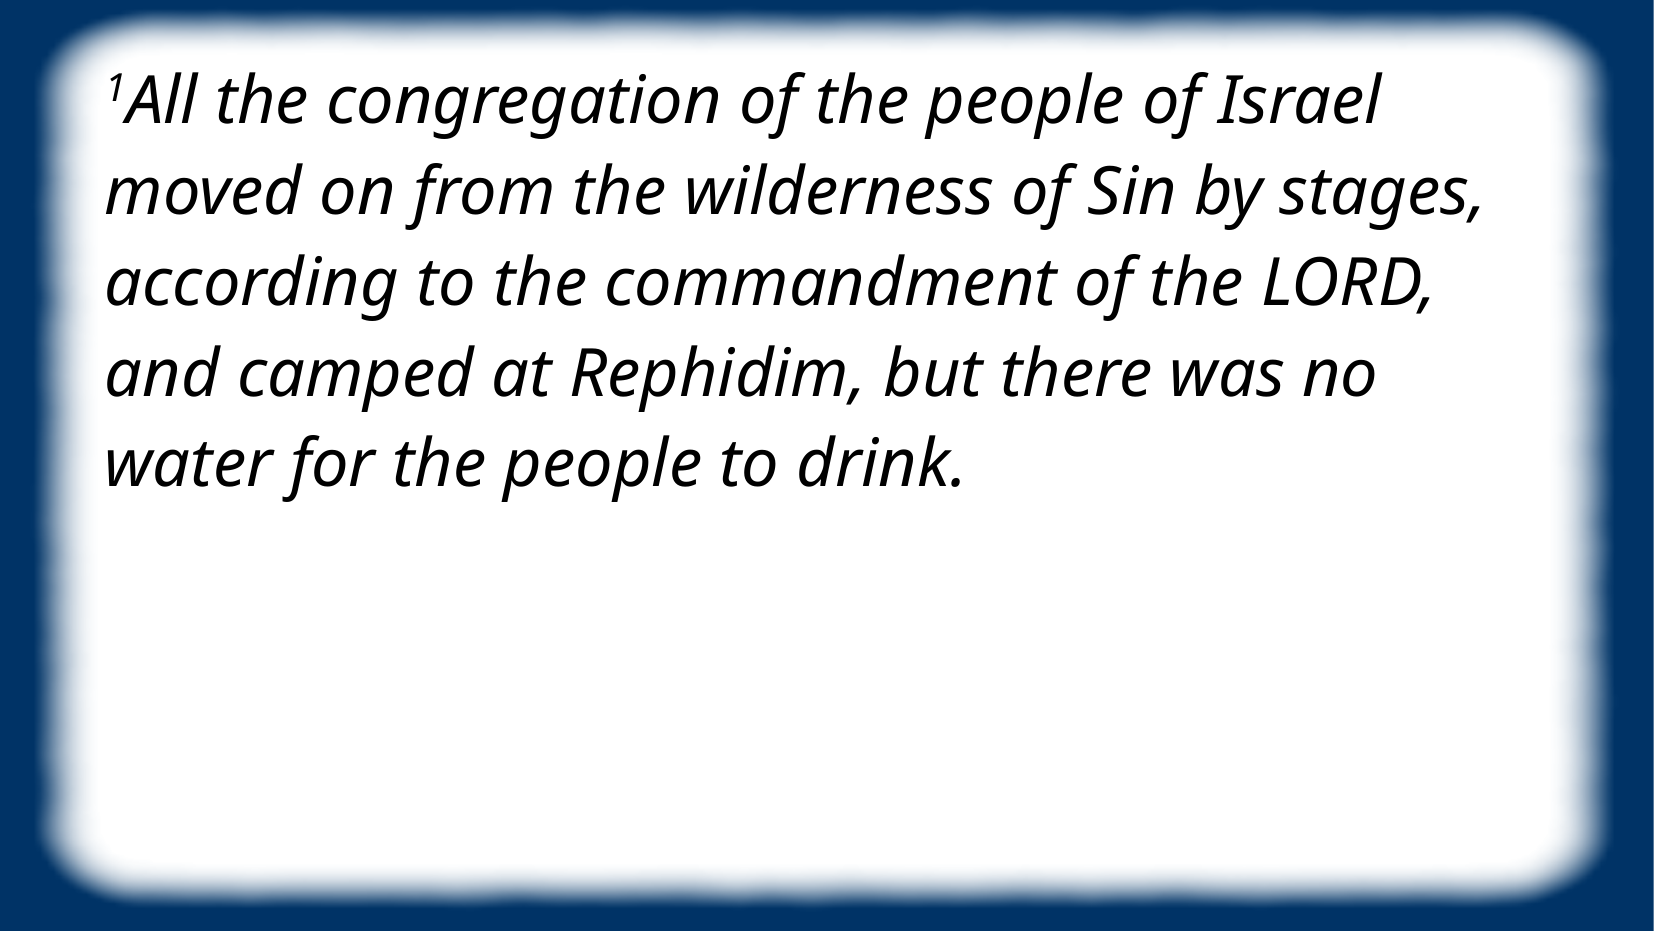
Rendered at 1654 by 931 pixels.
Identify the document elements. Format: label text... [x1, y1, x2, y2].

text_box 1All the congregation of the people of Israel moved on from the wilderness of Sin by stages, according to the commandment of the LORD, and camped at Rephidim, but there was no water for the people to drink. [90, 45, 1561, 504]
picture [0, 0, 1654, 931]
